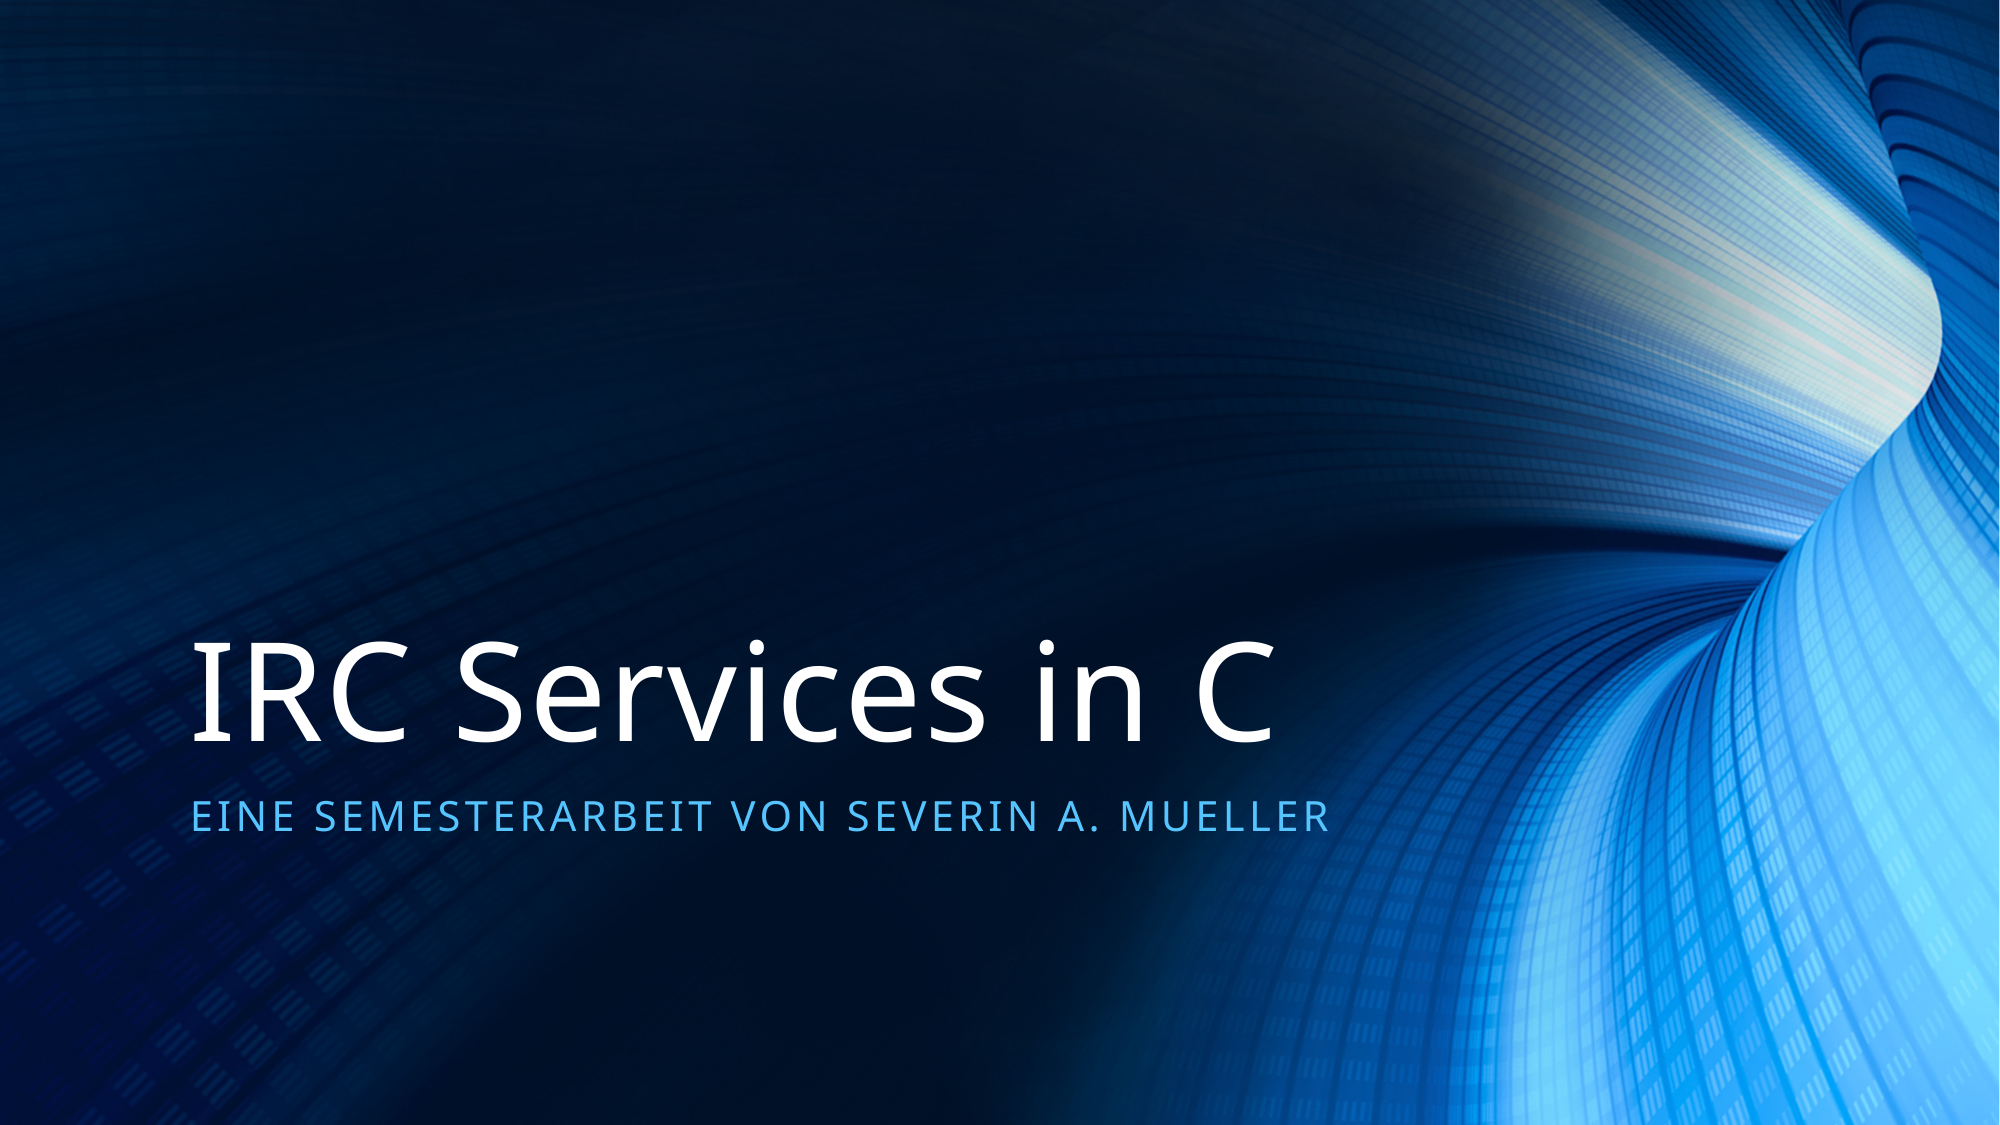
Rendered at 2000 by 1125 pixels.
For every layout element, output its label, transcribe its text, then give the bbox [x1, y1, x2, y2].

subtitle Eine semesterarbeit von severin a. mueller [174, 787, 1525, 988]
title IRC Services in C [174, 299, 1525, 775]
picture [0, 0, 2000, 1125]
